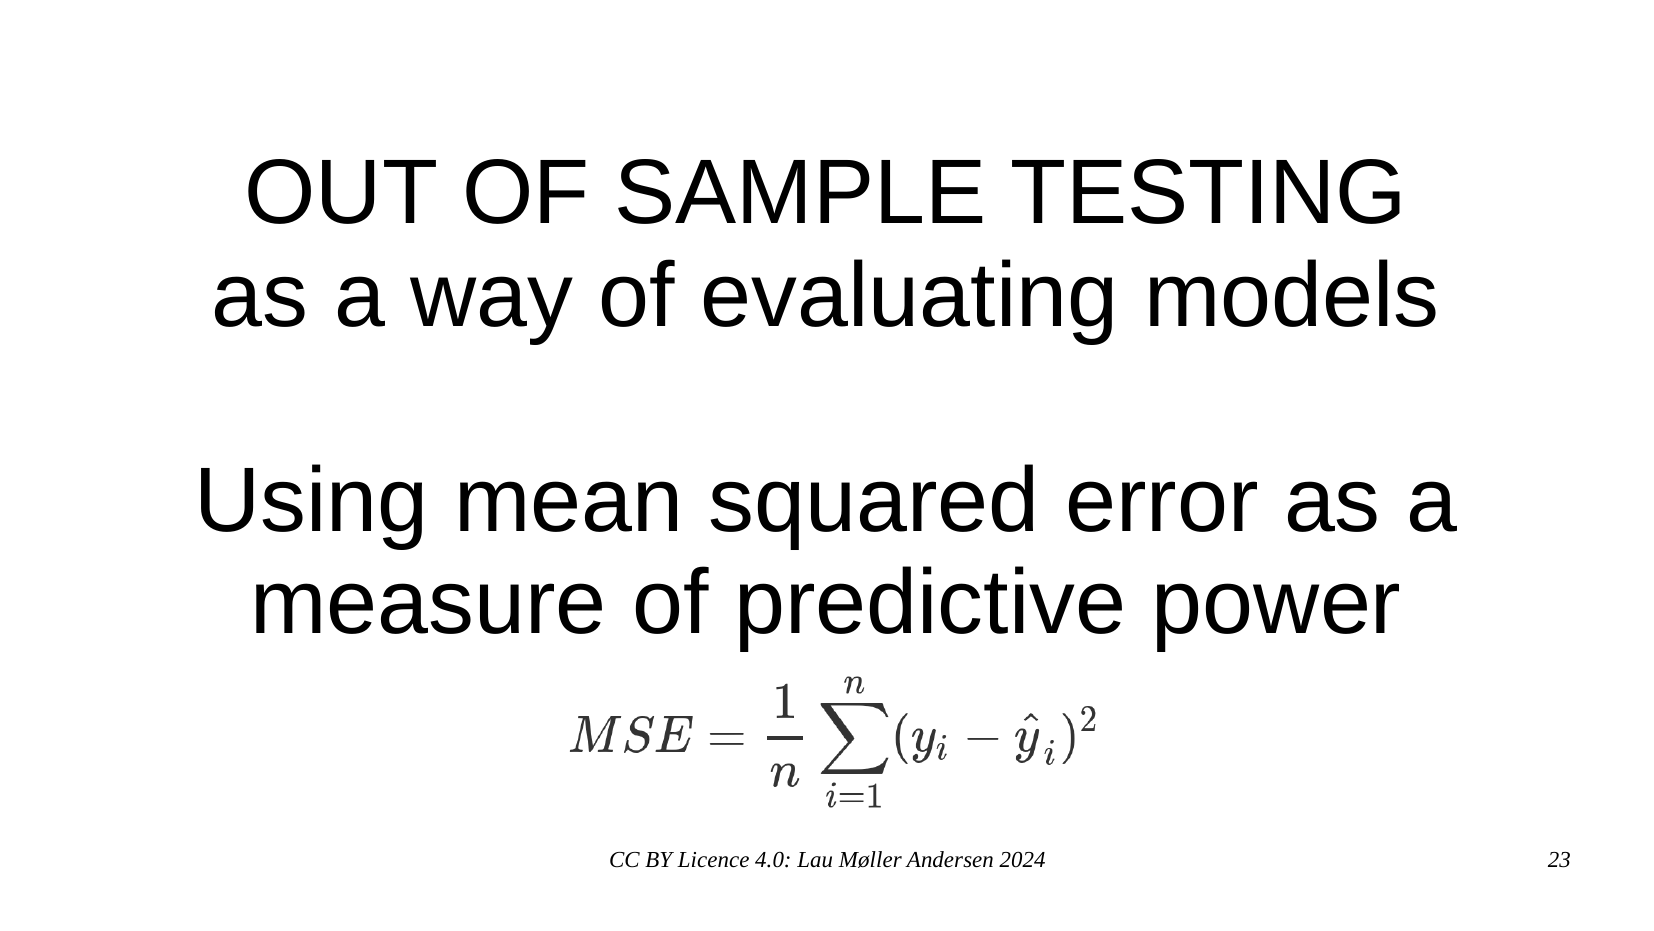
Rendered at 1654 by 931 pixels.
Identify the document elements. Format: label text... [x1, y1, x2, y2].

picture [566, 669, 1102, 815]
subtitle OUT OF SAMPLE TESTING as a way of evaluating models Using mean squared error as a measure of predictive power [82, 37, 1571, 757]
